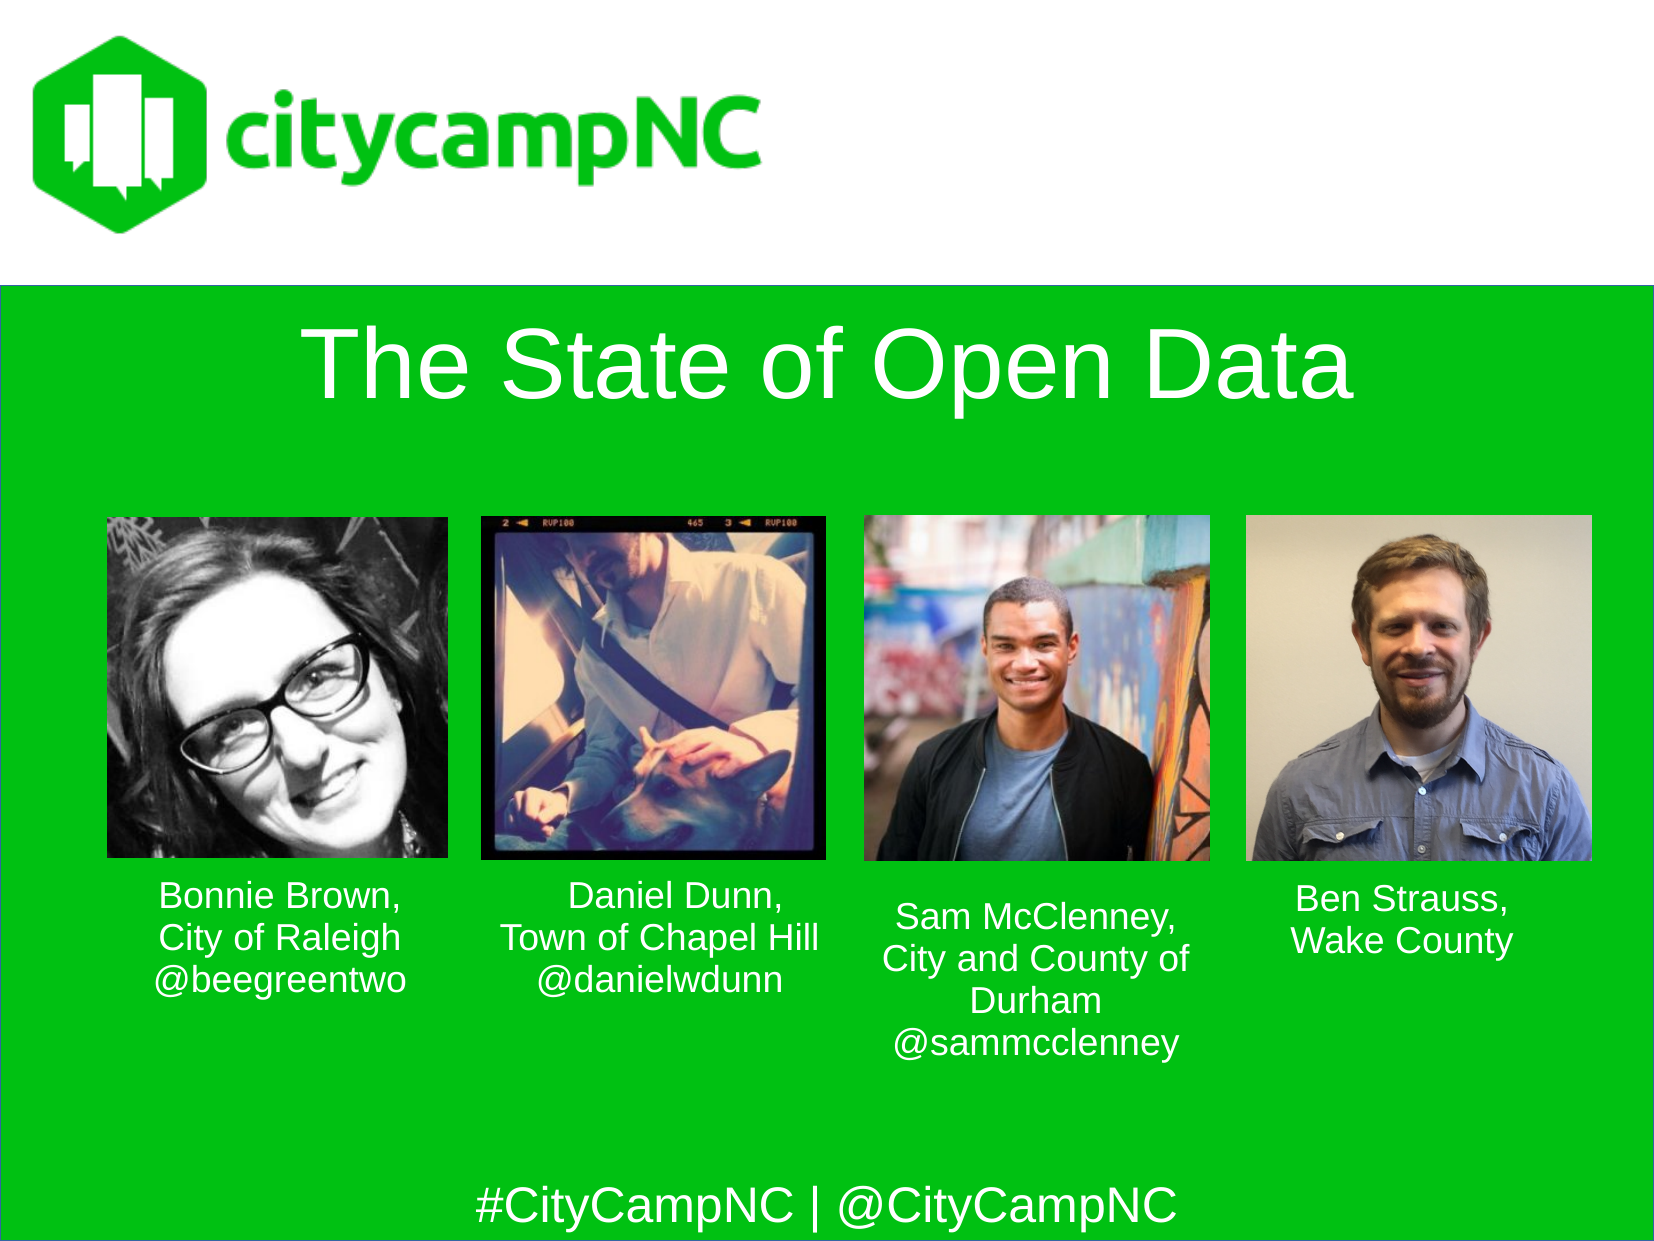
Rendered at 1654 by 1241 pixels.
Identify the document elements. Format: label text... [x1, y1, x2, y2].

picture [1246, 515, 1592, 861]
text_box Bonnie Brown, City of Raleigh @beegreentwo [109, 867, 451, 1008]
picture [864, 515, 1210, 861]
picture [0, 3, 794, 267]
text_box Sam McClenney, City and County of Durham @sammcclenney [865, 879, 1206, 1081]
picture [481, 516, 826, 860]
subtitle The State of Open Data [79, 288, 1576, 439]
picture [107, 517, 448, 858]
text_box Daniel Dunn, Town of Chapel Hill @danielwdunn [464, 867, 856, 1008]
text_box Ben Strauss, Wake County [1232, 870, 1573, 970]
